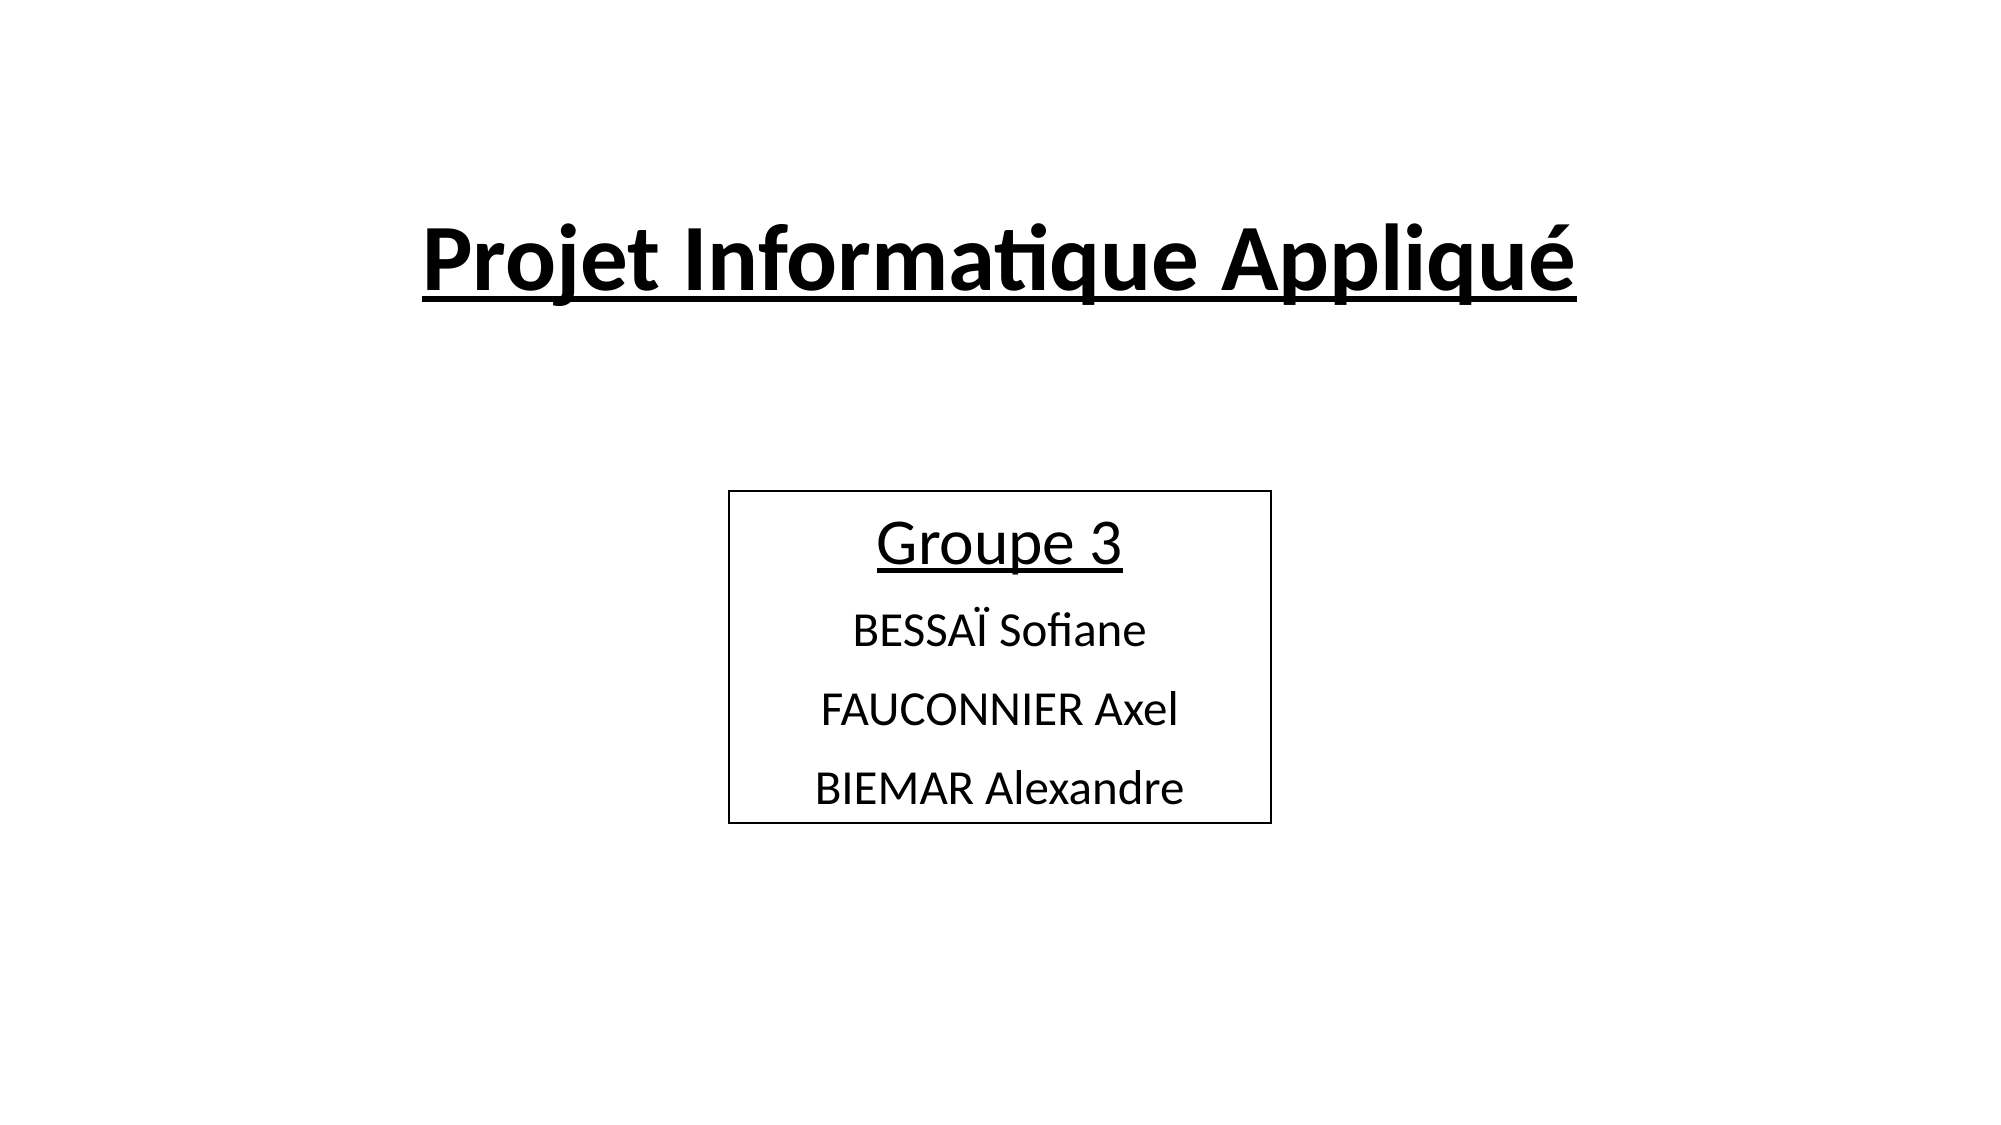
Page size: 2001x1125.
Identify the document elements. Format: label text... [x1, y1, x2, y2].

subtitle Groupe 3 BESSAÏ Sofiane FAUCONNIER Axel BIEMAR Alexandre [728, 491, 1272, 823]
title Projet Informatique Appliqué [286, 185, 1714, 317]
